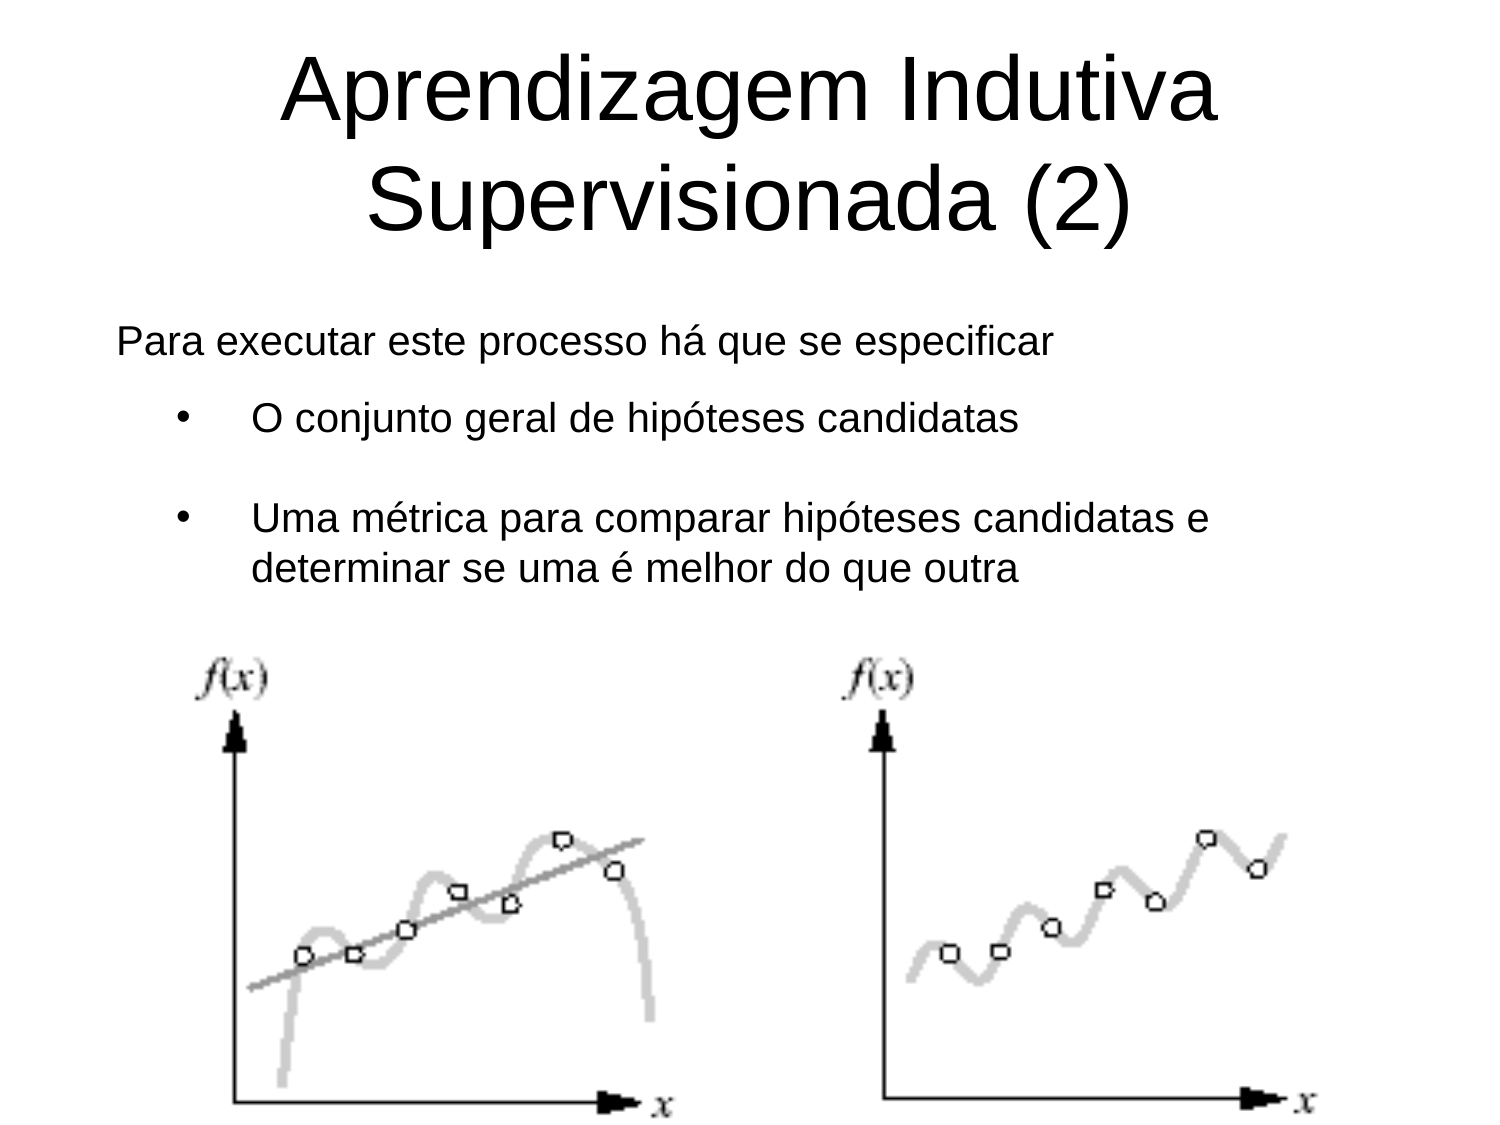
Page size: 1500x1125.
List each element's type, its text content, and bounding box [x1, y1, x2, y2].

picture [833, 649, 1329, 1124]
text_box O conjunto geral de hipóteses candidatas Uma métrica para comparar hipóteses candidatas e determinar se uma é melhor do que outra [161, 383, 1308, 699]
title Aprendizagem Indutiva Supervisionada (2) [75, 21, 1426, 257]
picture [183, 652, 697, 1125]
text_box Para executar este processo há que se especificar [101, 306, 1141, 372]
